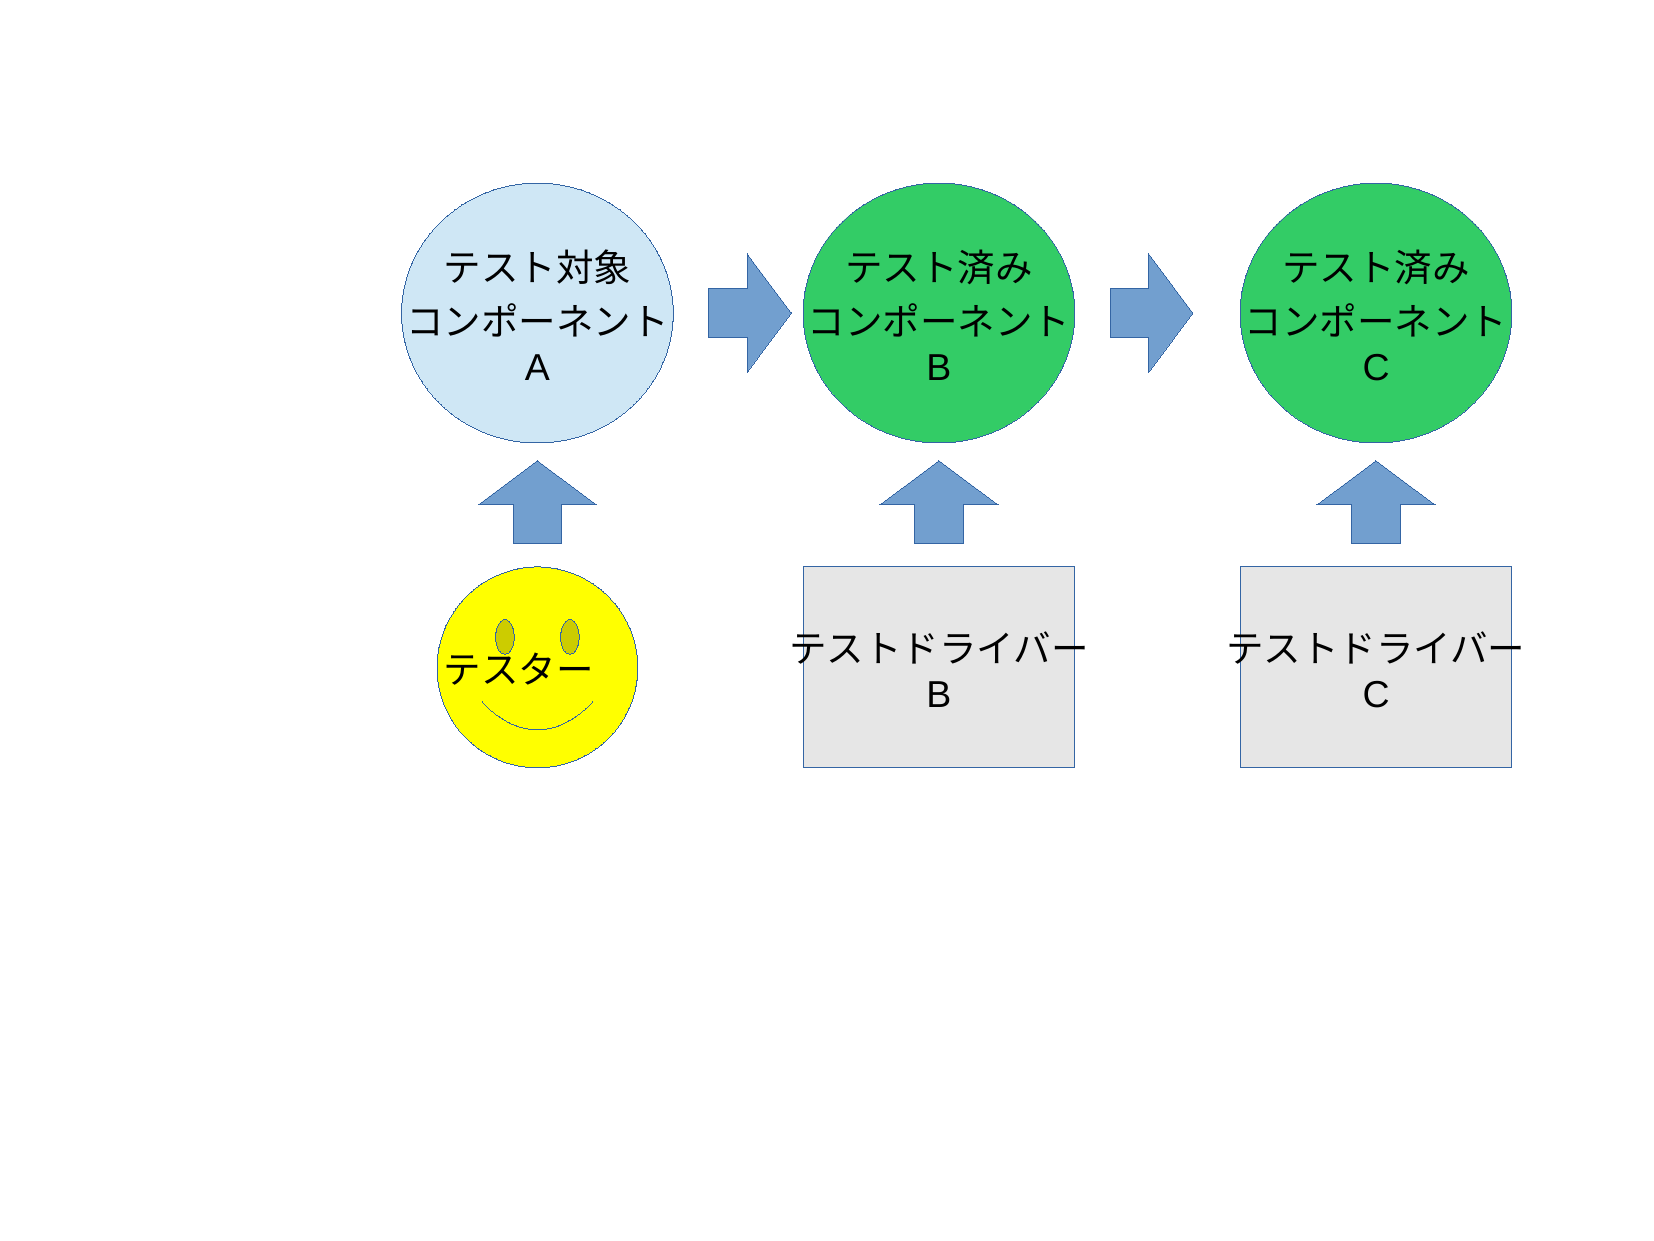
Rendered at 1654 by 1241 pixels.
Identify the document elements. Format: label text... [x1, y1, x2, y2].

text_box テストドライバー B [803, 566, 1075, 768]
text_box テスト済み コンポーネント C [1240, 183, 1512, 443]
text_box [1316, 460, 1436, 544]
text_box [1110, 253, 1193, 373]
text_box テスト対象 コンポーネント A [401, 183, 674, 443]
text_box テスター [437, 566, 638, 768]
text_box [708, 253, 792, 373]
text_box [478, 460, 597, 544]
text_box テスト済み コンポーネント B [803, 183, 1075, 443]
text_box テストドライバー C [1240, 566, 1512, 768]
text_box [879, 460, 999, 544]
